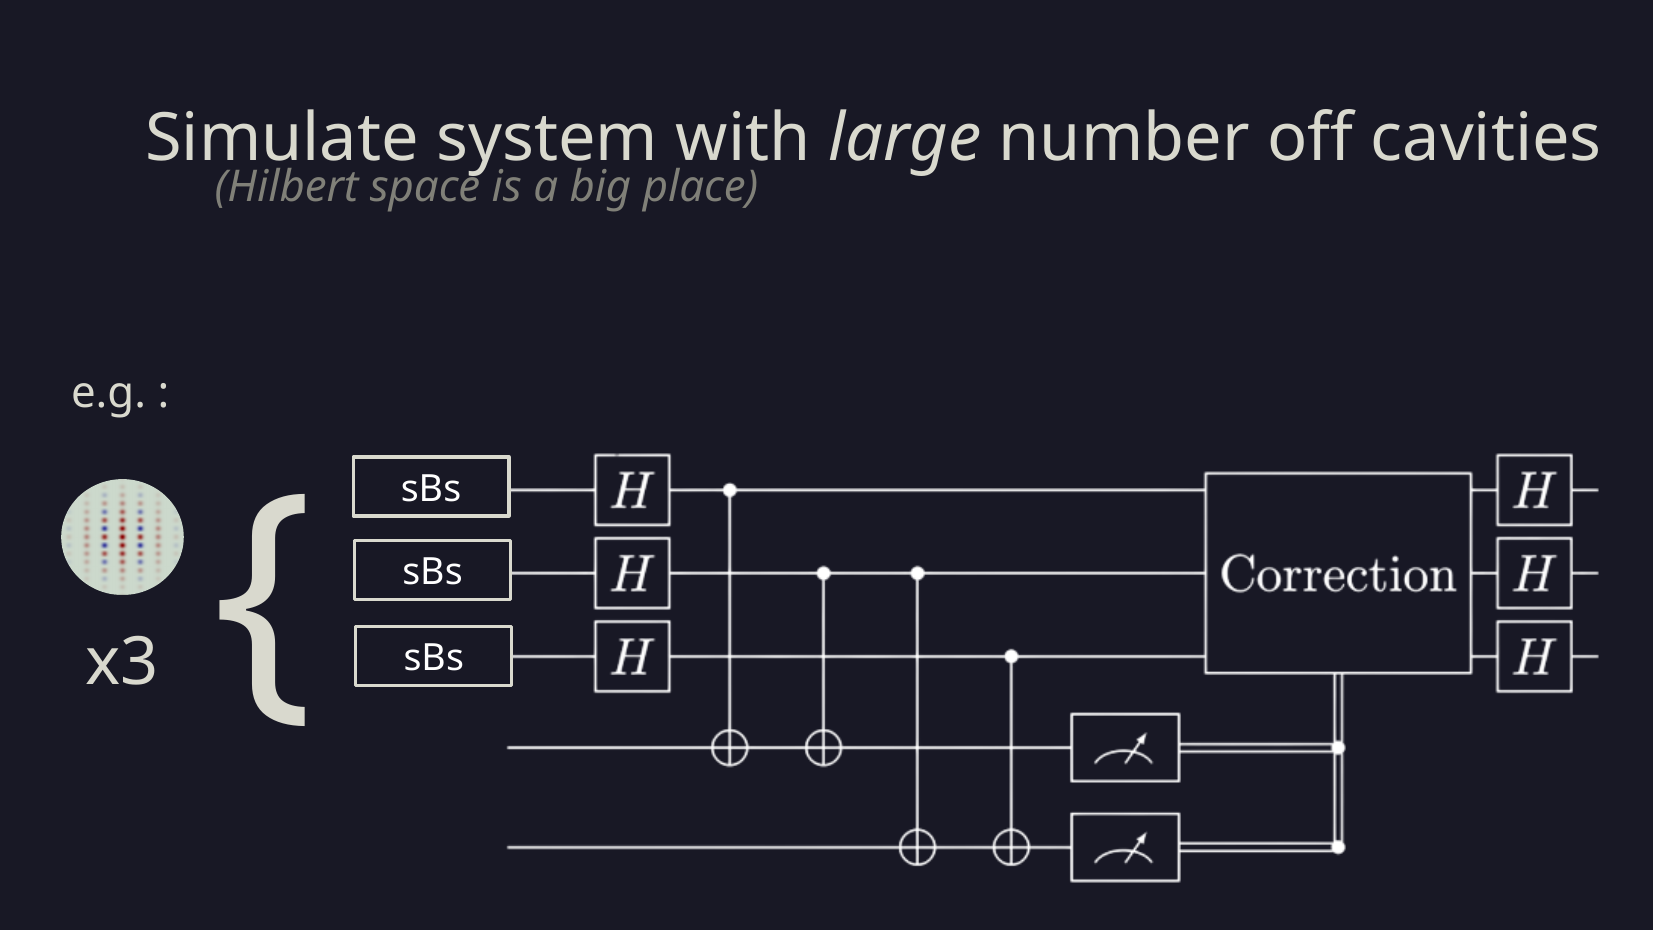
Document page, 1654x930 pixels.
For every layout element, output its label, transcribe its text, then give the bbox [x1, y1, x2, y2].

text_box [61, 479, 184, 596]
text_box e.g. : [56, 353, 348, 443]
text_box { [197, 392, 361, 749]
picture [499, 440, 1620, 901]
text_box x3 [70, 605, 171, 708]
text_box (Hilbert space is a big place) [199, 147, 771, 250]
text_box sBs [354, 540, 511, 600]
text_box Simulate system with large number off cavities [130, 82, 1528, 185]
text_box sBs [353, 456, 510, 517]
text_box sBs [355, 626, 512, 686]
